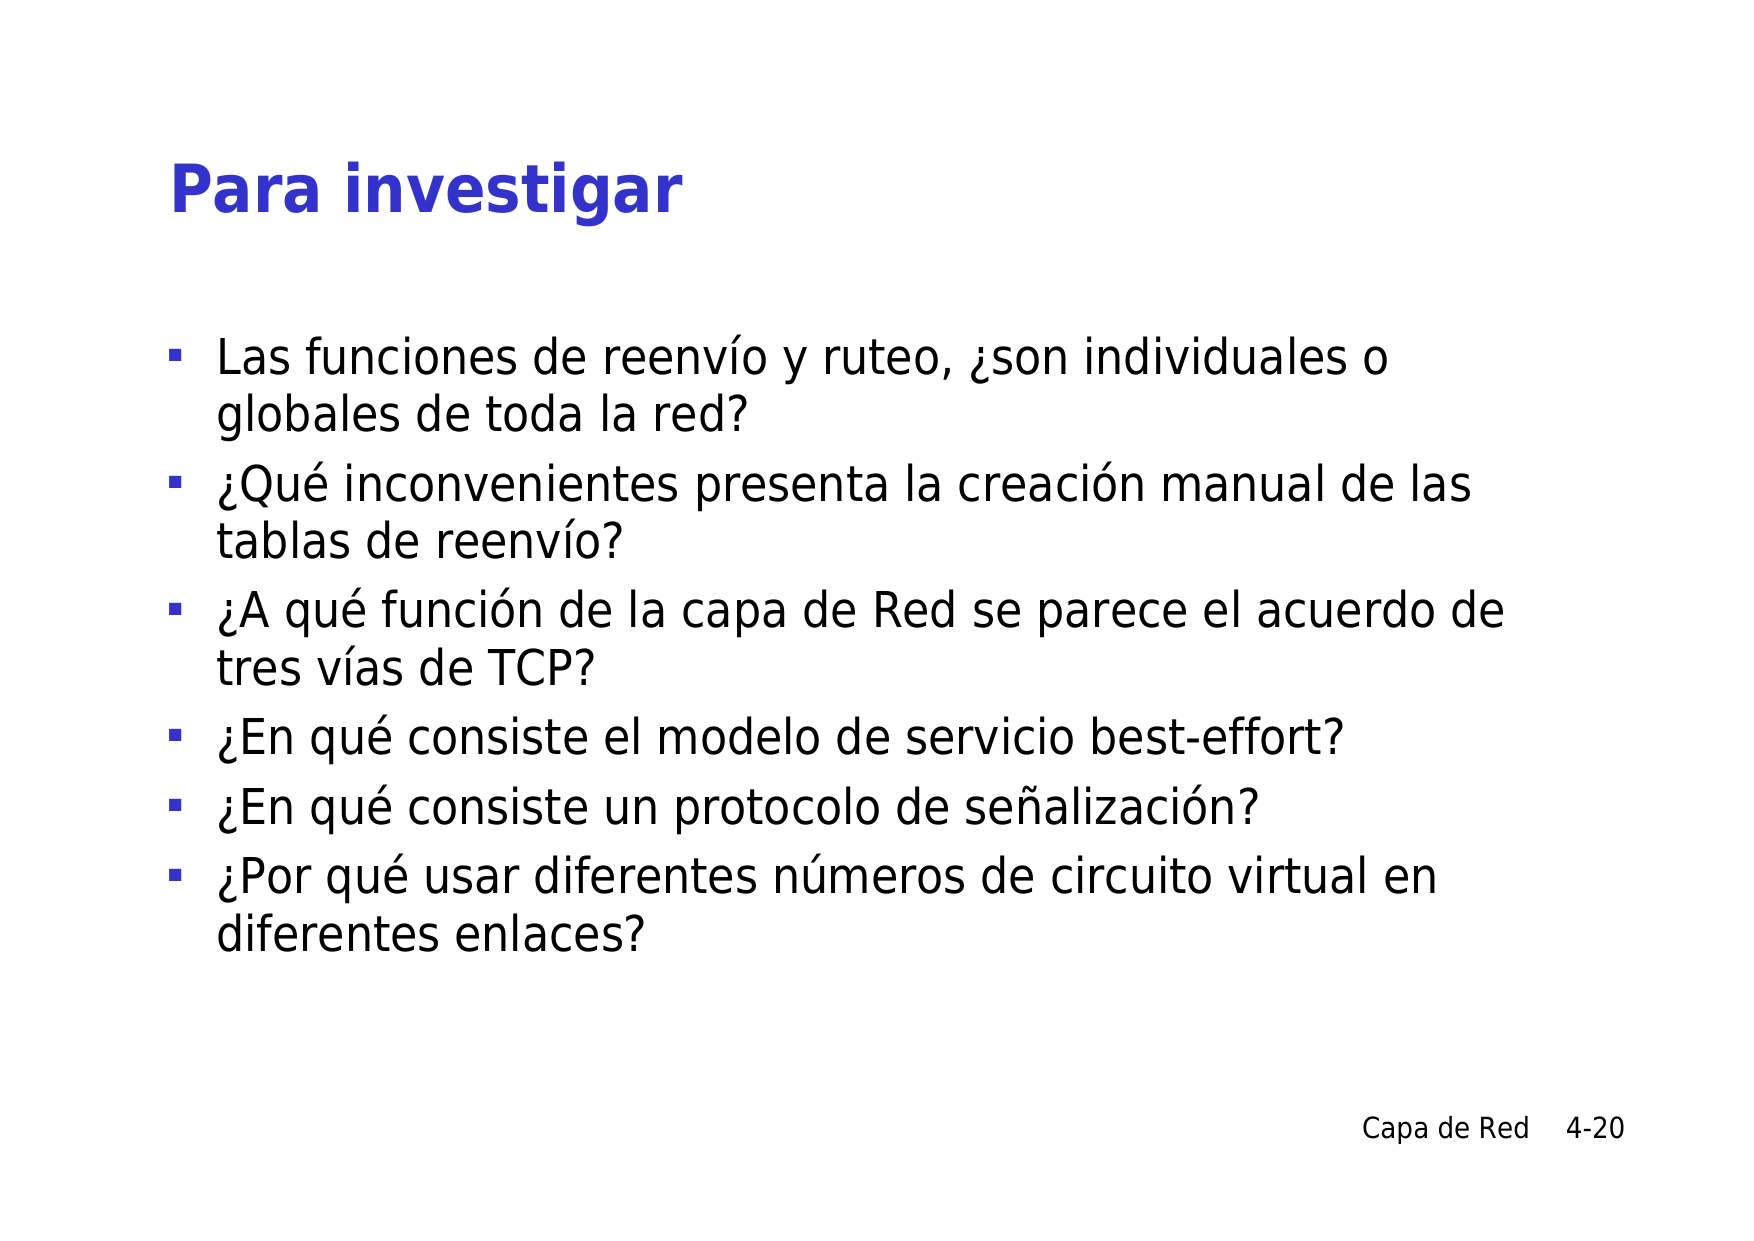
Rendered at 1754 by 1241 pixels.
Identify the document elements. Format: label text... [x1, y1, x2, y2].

list Las funciones de reenvío y ruteo, ¿son individuales o globales de toda la red? ¿Qué inconvenientes presenta la creación manual de las tablas de reenvío? ¿A qué función de la capa de Red se parece el acuerdo de tres vías de TCP? ¿En qué consiste el modelo de servicio best-effort? ¿En qué consiste un protocolo de señalización? ¿Por qué usar diferentes números de circuito virtual en diferentes enlaces? [154, 320, 1545, 972]
title Para investigar [154, 82, 1545, 297]
